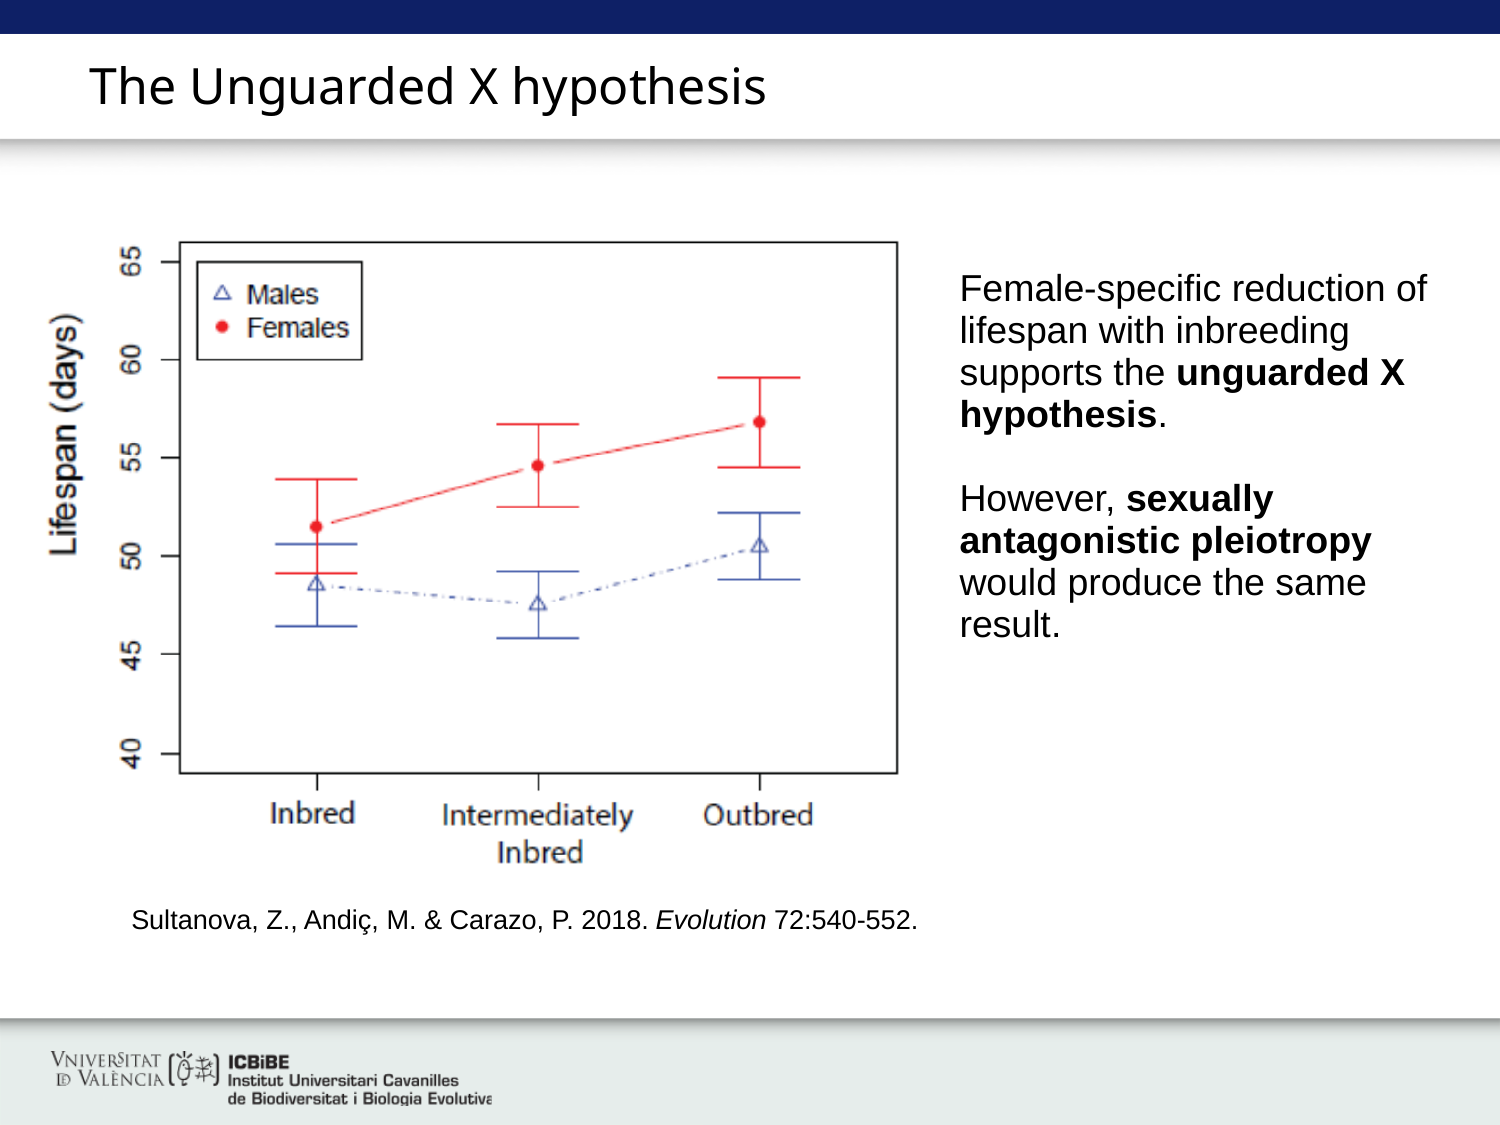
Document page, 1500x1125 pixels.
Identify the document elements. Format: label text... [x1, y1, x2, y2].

text_box Sultanova, Z., Andiç, M. & Carazo, P. 2018. Evolution 72:540-552. [116, 897, 934, 943]
list The Unguarded X hypothesis [75, 47, 922, 110]
picture [0, 1018, 1500, 1125]
picture [0, 0, 1500, 876]
text_box Female-specific reduction of lifespan with inbreeding supports the unguarded X hypothesis. However, sexually antagonistic pleiotropy would produce the same result. [944, 259, 1453, 653]
